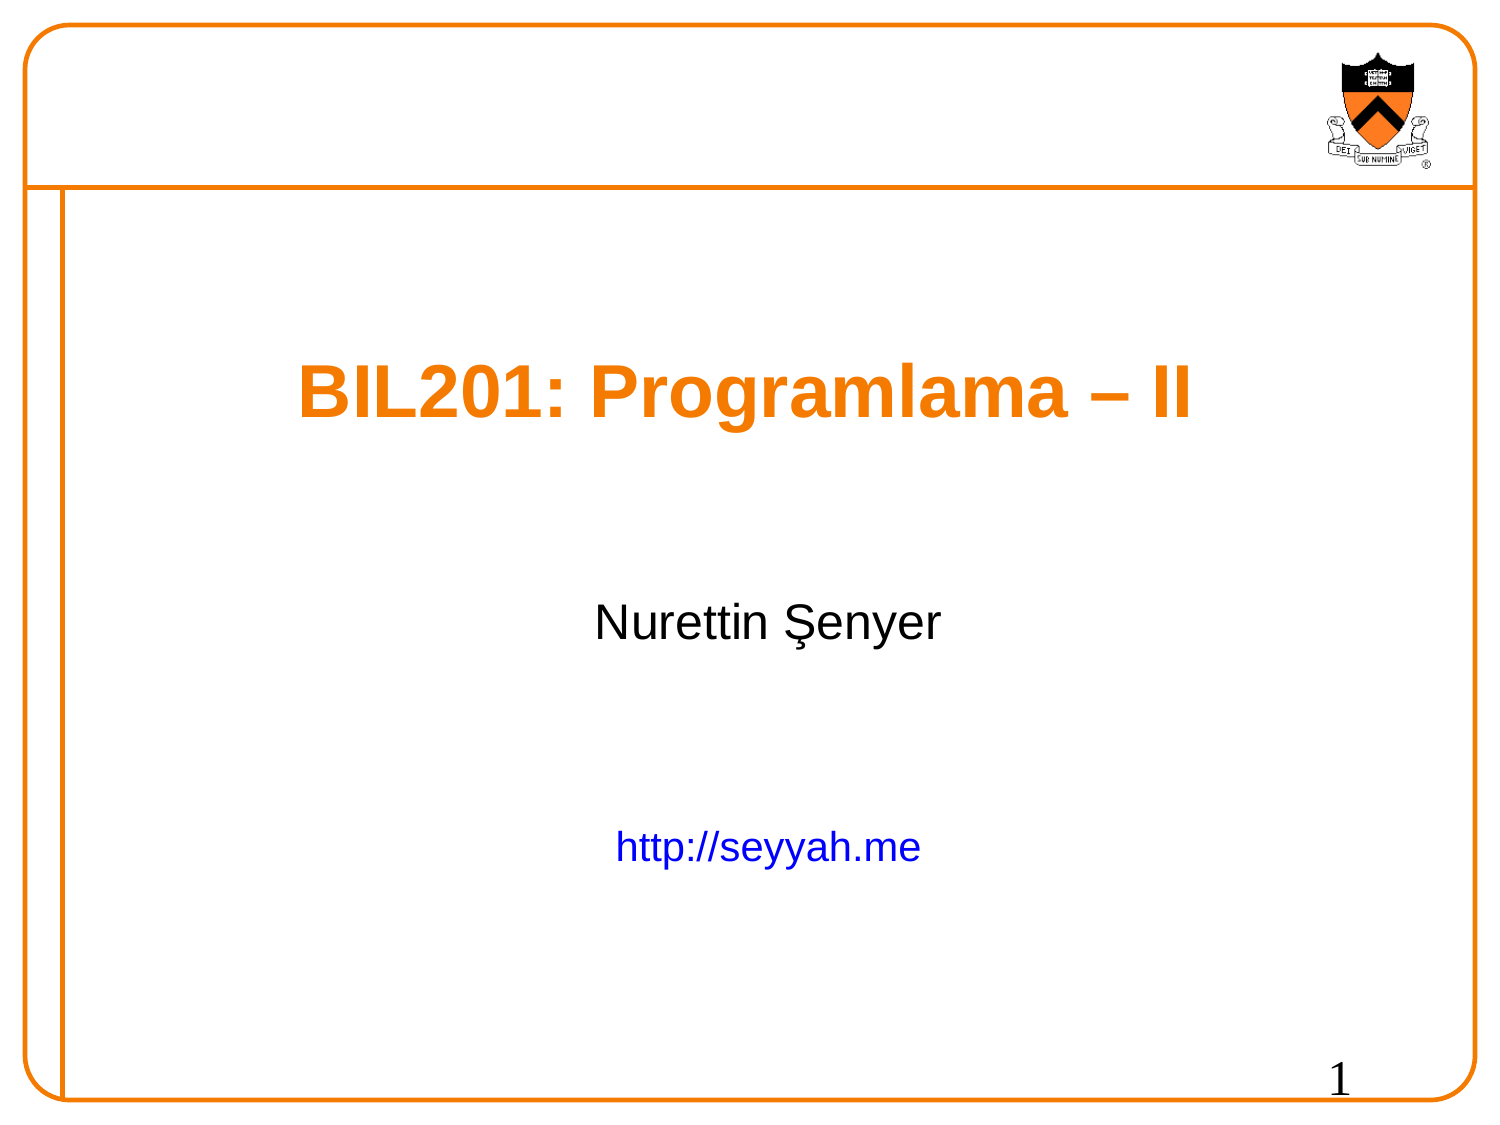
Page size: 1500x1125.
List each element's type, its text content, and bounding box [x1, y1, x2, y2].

subtitle Nurettin Şenyer http://seyyah.me [174, 512, 1363, 1026]
title BIL201: Programlama – II [249, 262, 1263, 512]
picture [1325, 49, 1431, 169]
